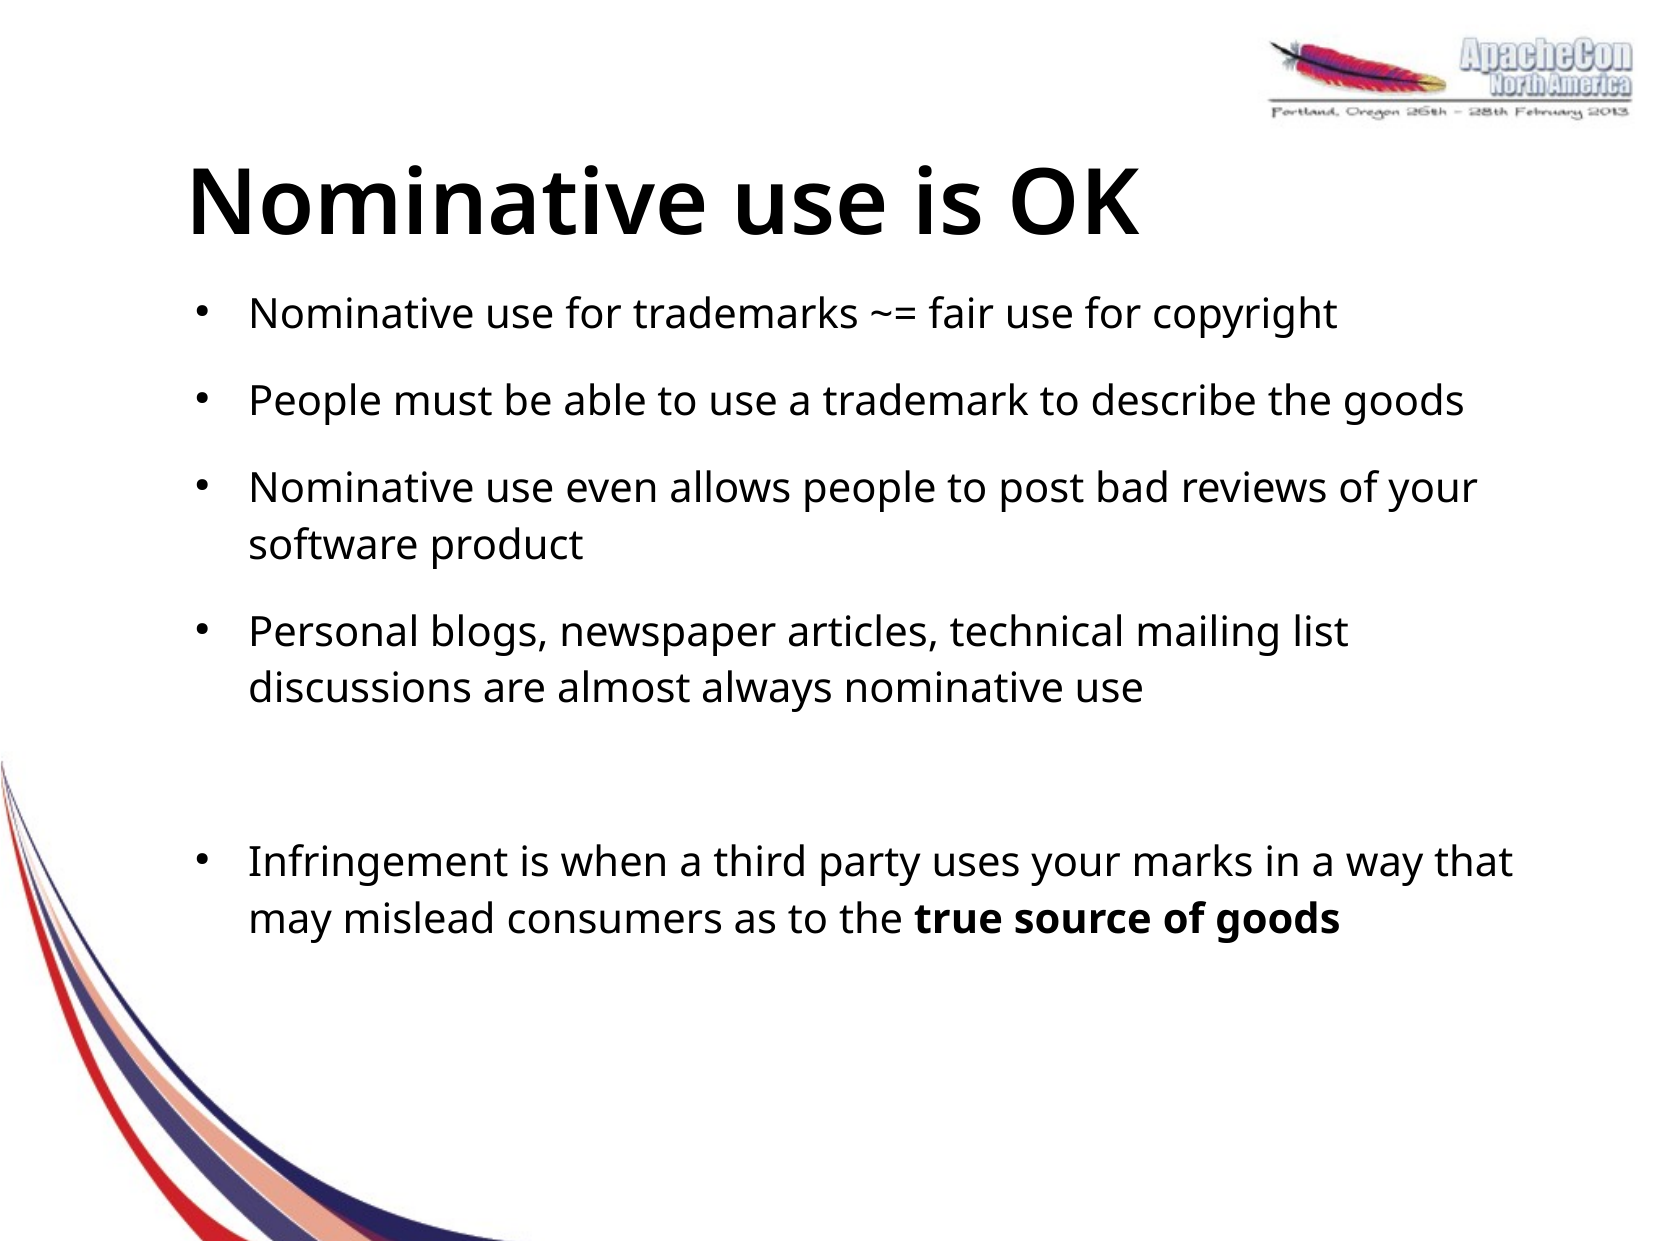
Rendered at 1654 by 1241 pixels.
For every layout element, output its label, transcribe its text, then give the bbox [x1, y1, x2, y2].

title Nominative use is OK [177, 134, 1536, 262]
list Nominative use for trademarks ~= fair use for copyright People must be able to use a trademark to describe the goods Nominative use even allows people to post bad reviews of your software product Personal blogs, newspaper articles, technical mailing list discussions are almost always nominative use Infringement is when a third party uses your marks in a way that may mislead consumers as to the true source of goods [177, 283, 1536, 1004]
picture [0, 0, 1654, 1241]
